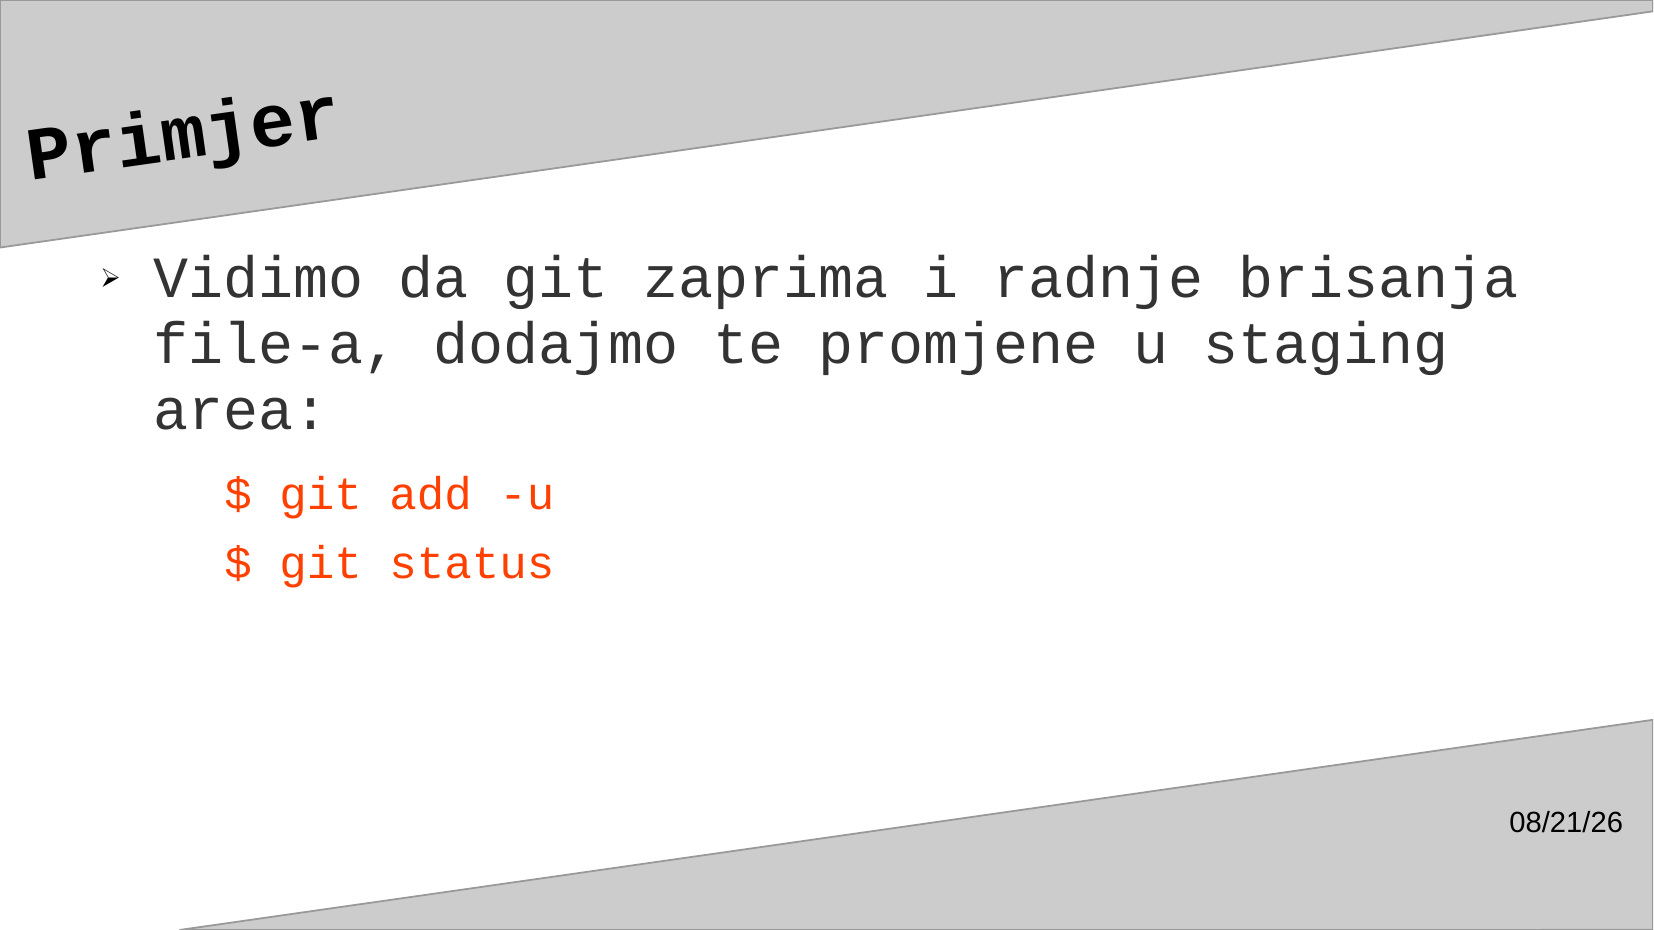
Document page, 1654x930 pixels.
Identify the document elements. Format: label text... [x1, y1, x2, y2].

list Vidimo da git zaprima i radnje brisanja file-a, dodajmo te promjene u staging area: $ git add -u $ git status [82, 248, 1538, 789]
title Primjer [16, 0, 1501, 239]
